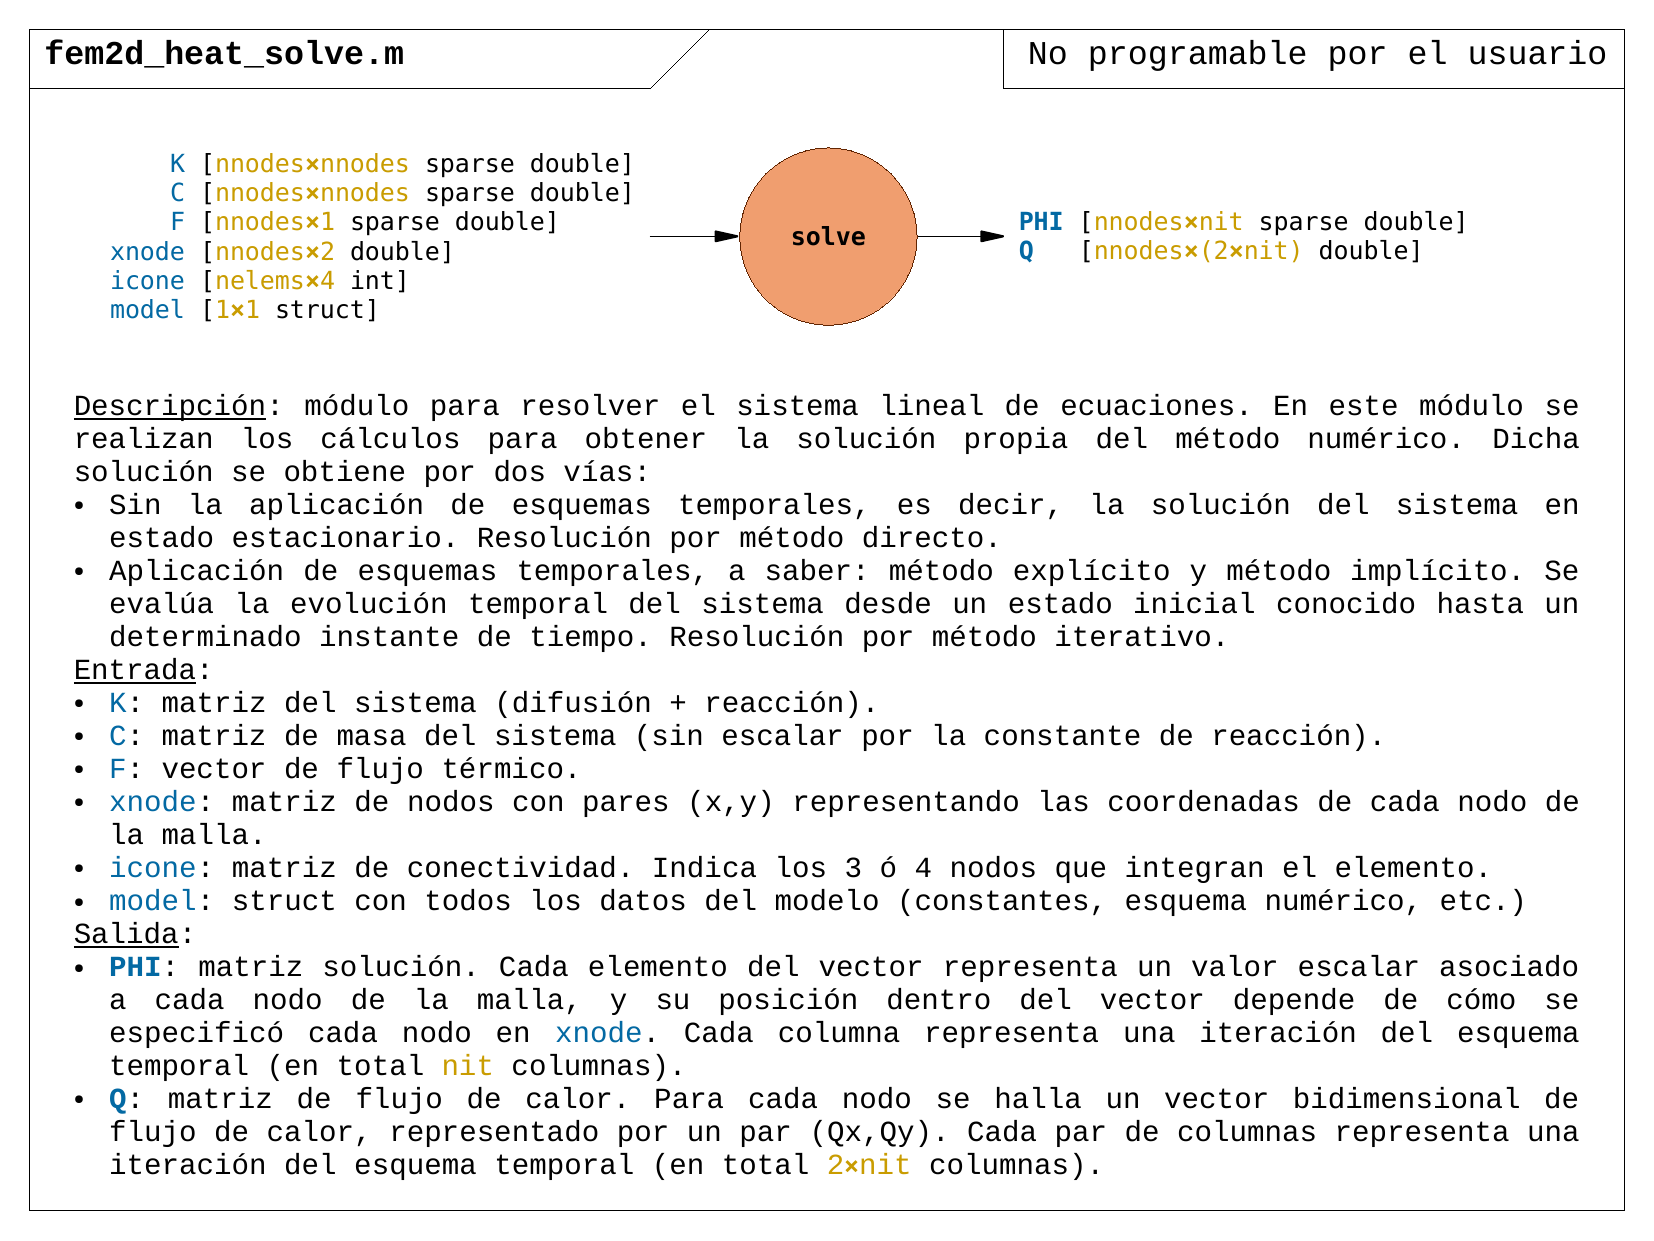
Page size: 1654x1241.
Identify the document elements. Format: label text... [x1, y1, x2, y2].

text_box K [nnodes×nnodes sparse double] C [nnodes×nnodes sparse double] F [nnodes×1 sparse double] xnode [nnodes×2 double] icone [nelems×4 int] model [1×1 struct] [59, 141, 650, 333]
text_box solve [739, 147, 918, 326]
text_box PHI [nnodes×nit sparse double] Q [nnodes×(2×nit) double] [1003, 199, 1595, 273]
text_box Descripción: módulo para resolver el sistema lineal de ecuaciones. En este módulo se realizan los cálculos para obtener la solución propia del método numérico. Dicha solución se obtiene por dos vías: Sin la aplicación de esquemas temporales, es decir, la solución del sistema en estado estacionario. Resolución por método directo. Aplicación de esquemas temporales, a saber: método explícito y método implícito. Se evalúa la evolución temporal del sistema desde un estado inicial conocido hasta un determinado instante de tiempo. Resolución por método iterativo. Entrada: K: matriz del sistema (difusión + reacción). C: matriz de masa del sistema (sin escalar por la constante de reacción). F: vector de flujo térmico. xnode: matriz de nodos con pares (x,y) representando las coordenadas de cada nodo de la malla. icone: matriz de conectividad. Indica los 3 ó 4 nodos que integran el elemento. model: struct con todos los datos del modelo (constantes, esquema numérico, etc.) Salida: PHI: matriz solución. Cada elemento del vector representa un valor escalar asociado a cada nodo de la malla, y su posición dentro del vector depende de cómo se especificó cada nodo en xnode. Cada columna representa una iteración del esquema temporal (en total nit columnas). Q: matriz de flujo de calor. Para cada nodo se halla un vector bidimensional de flujo de calor, representado por un par (Qx,Qy). Cada par de columnas representa una iteración del esquema temporal (en total 2×nit columnas). [59, 383, 1595, 1192]
text_box fem2d_heat_solve.m [29, 29, 709, 83]
text_box No programable por el usuario [1003, 29, 1623, 83]
